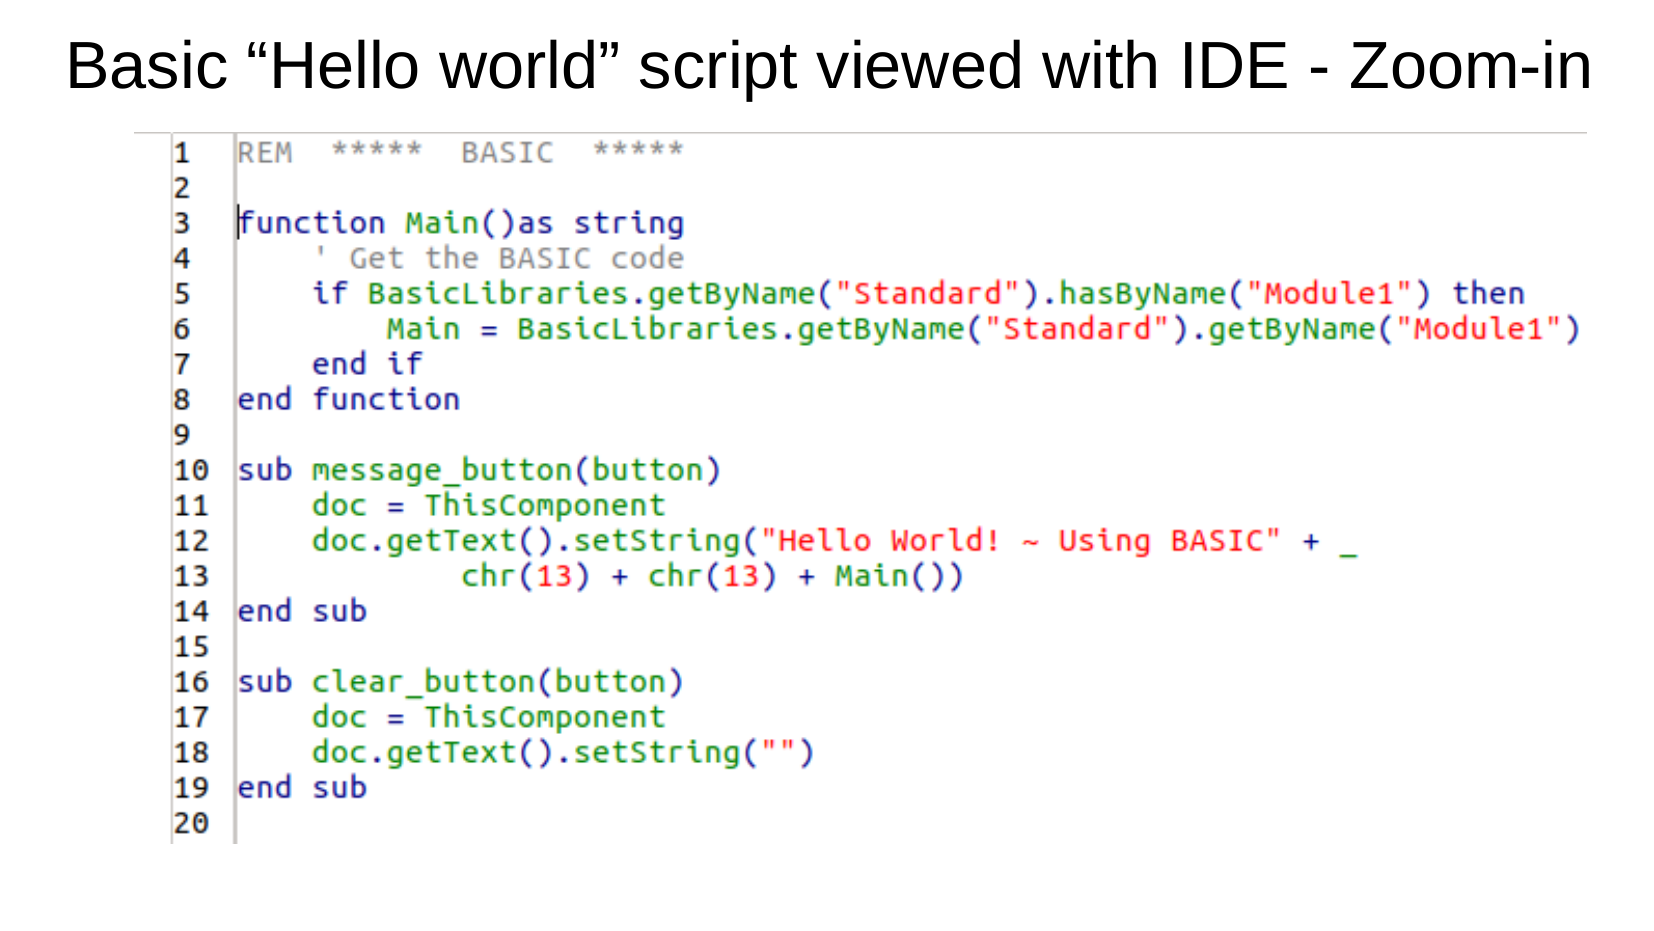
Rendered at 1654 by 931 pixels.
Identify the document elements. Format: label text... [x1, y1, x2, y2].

title Basic “Hello world” script viewed with IDE - Zoom-in [29, 27, 1632, 103]
picture [134, 132, 1587, 844]
